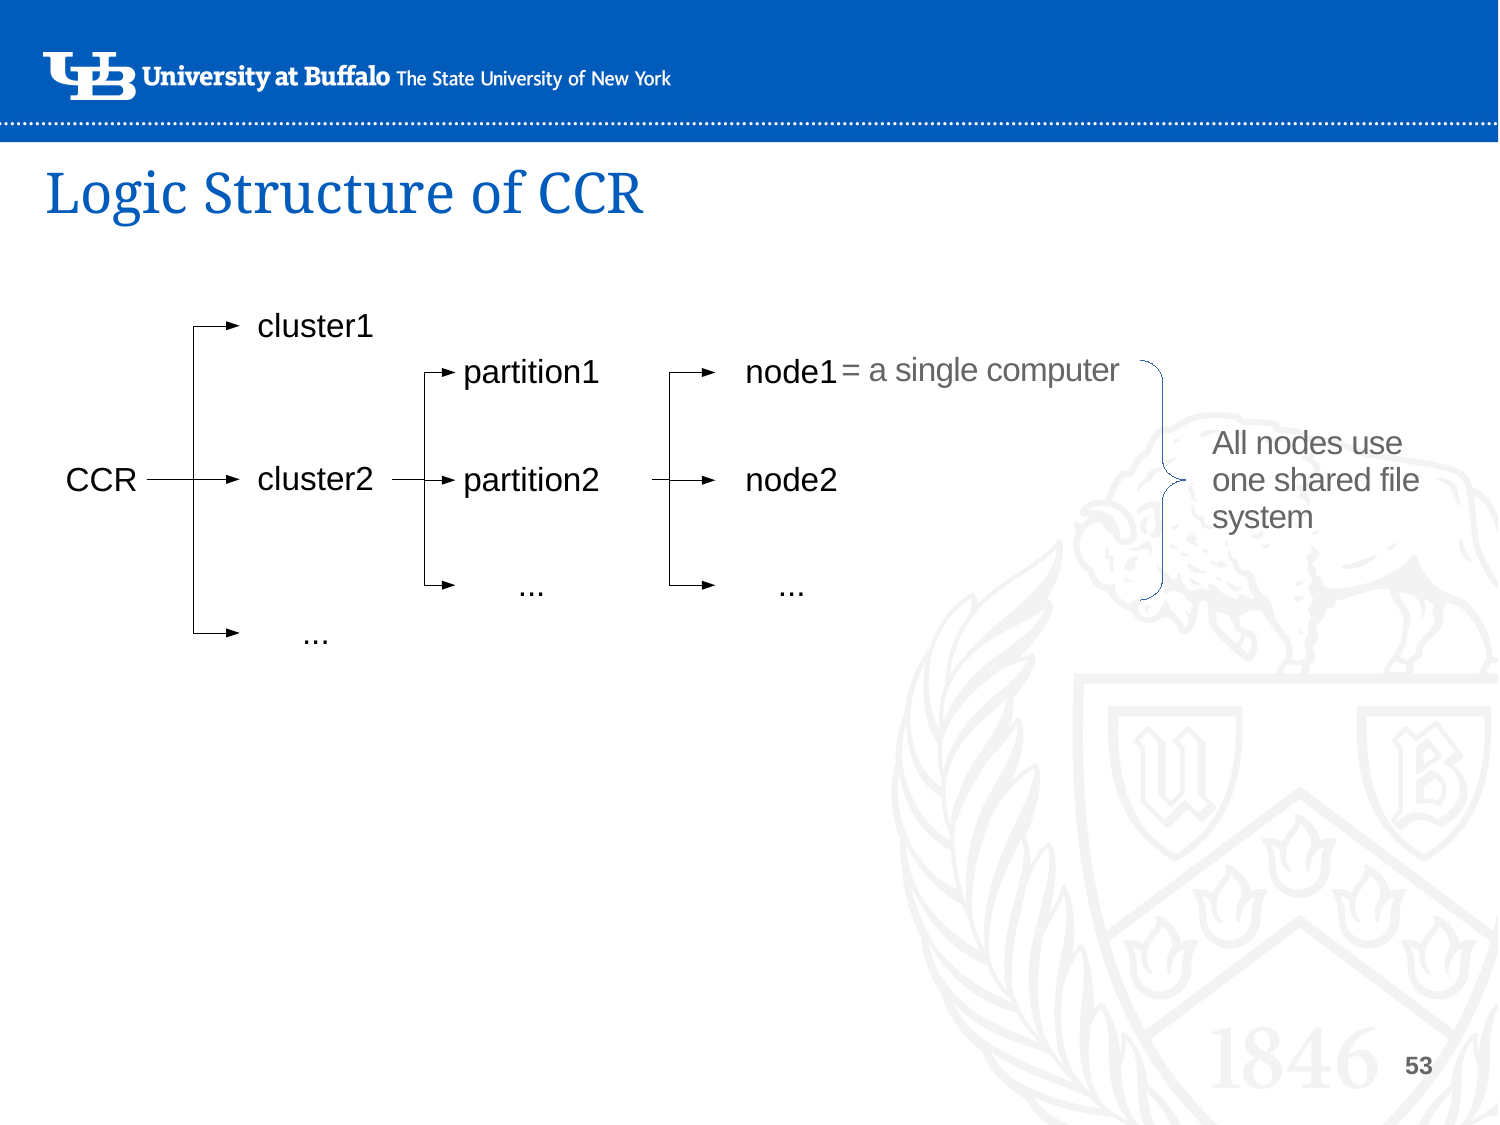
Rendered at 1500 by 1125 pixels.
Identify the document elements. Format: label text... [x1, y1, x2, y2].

text_box ... [455, 562, 609, 608]
text_box CCR [56, 457, 147, 503]
text_box ... [239, 610, 393, 656]
text_box All nodes use one shared file system [1197, 417, 1449, 553]
text_box node1 [715, 350, 826, 396]
text_box partition1 [455, 349, 609, 396]
text_box ... [715, 562, 869, 608]
picture [0, 0, 1499, 1125]
text_box cluster2 [239, 456, 393, 502]
text_box partition2 [455, 457, 609, 503]
text_box node2 [715, 457, 869, 503]
text_box = a single computer [826, 344, 1229, 397]
title Logic Structure of CCR [30, 153, 1387, 233]
text_box cluster1 [239, 303, 393, 349]
